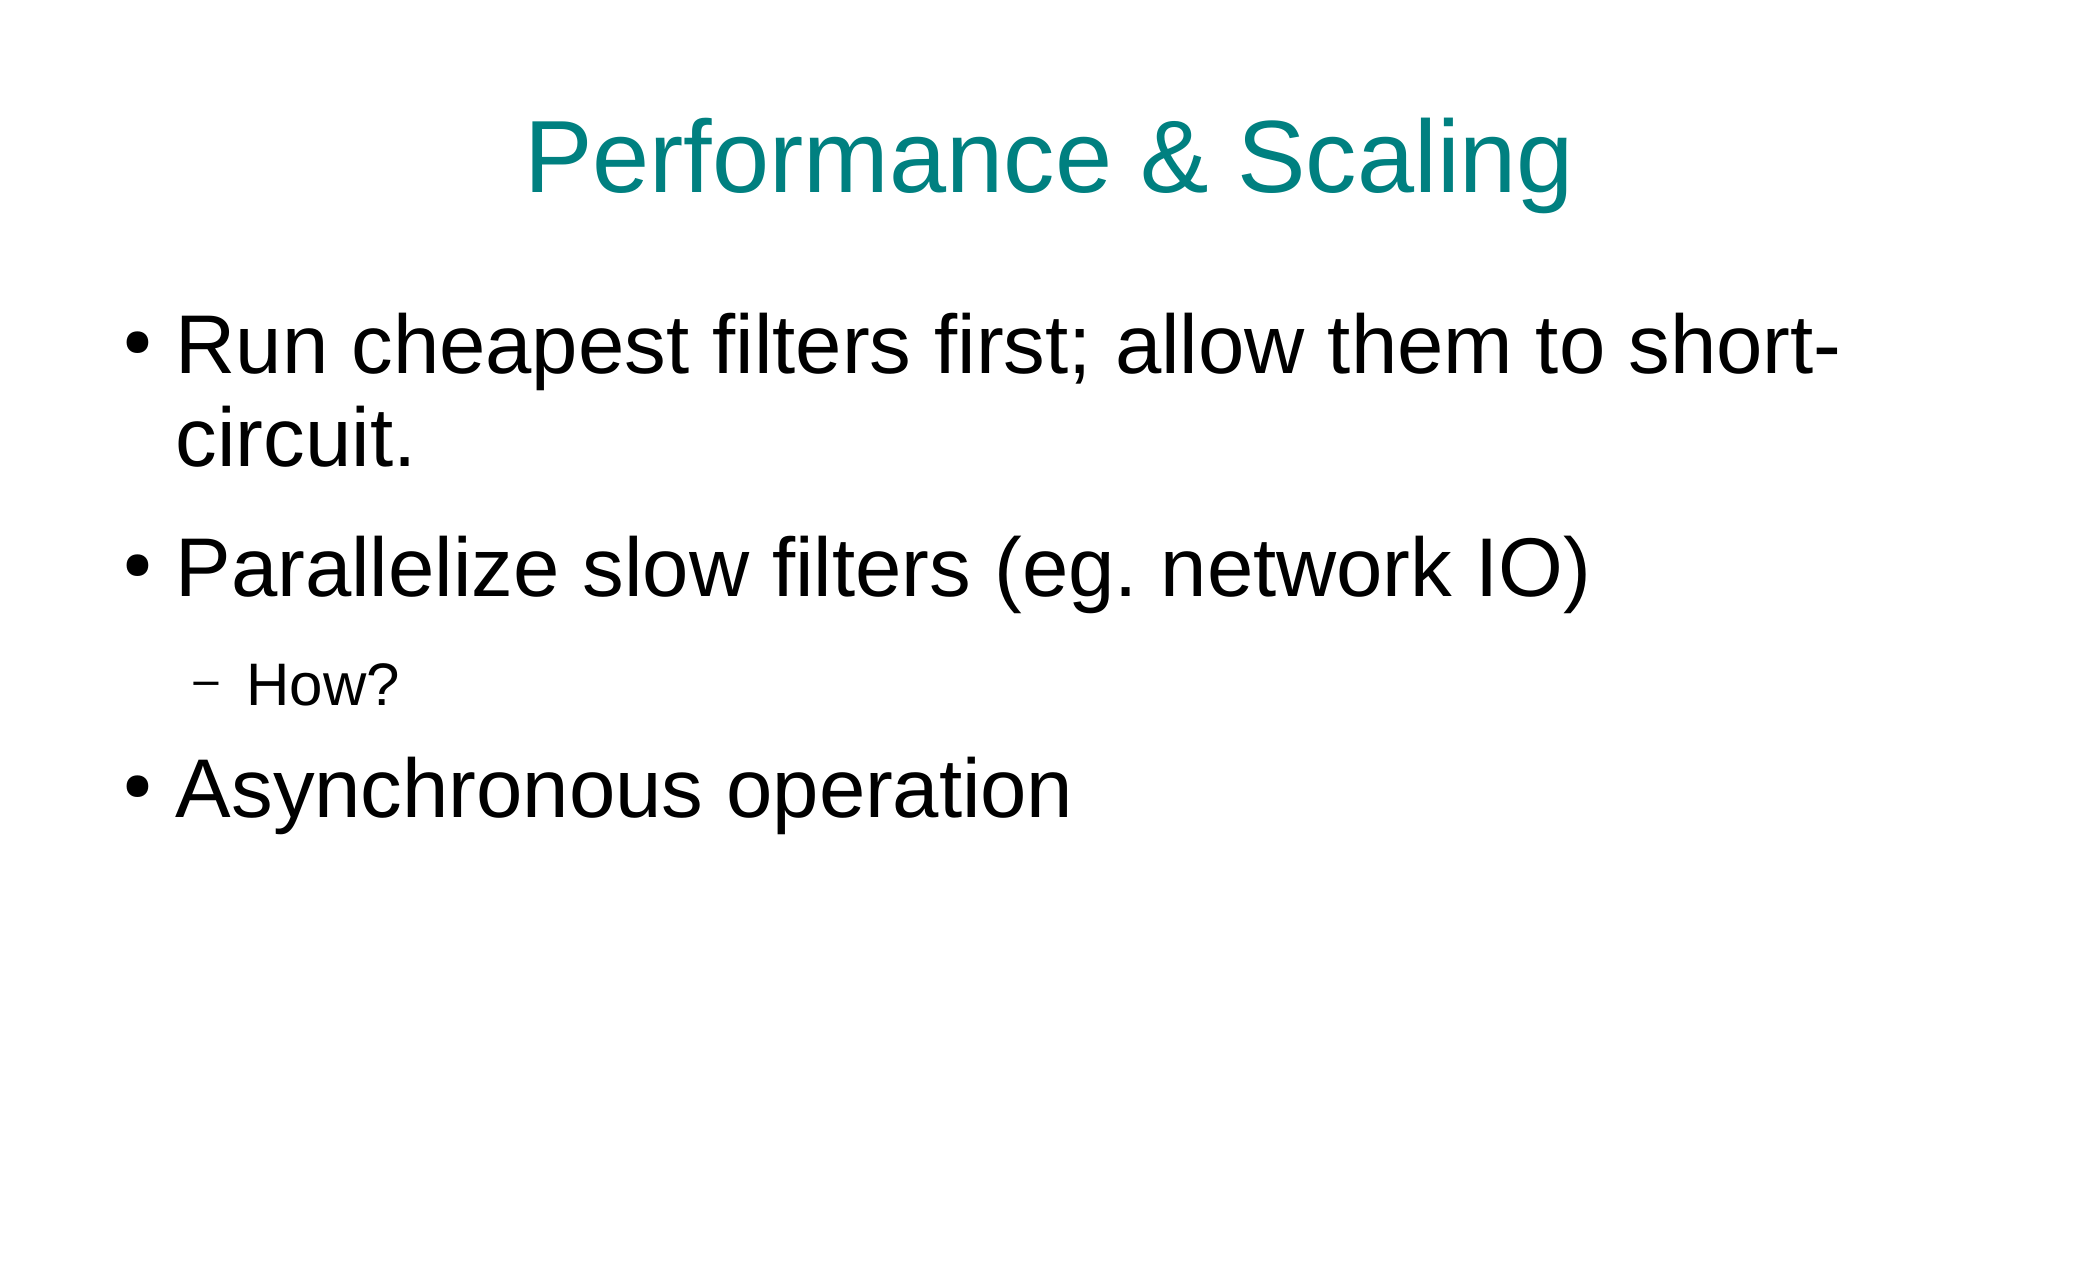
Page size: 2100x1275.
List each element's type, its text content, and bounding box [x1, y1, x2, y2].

list Run cheapest filters first; allow them to short-circuit. Parallelize slow filters (eg. network IO) How? Asynchronous operation [105, 298, 1953, 1038]
title Performance & Scaling [105, 50, 1995, 264]
